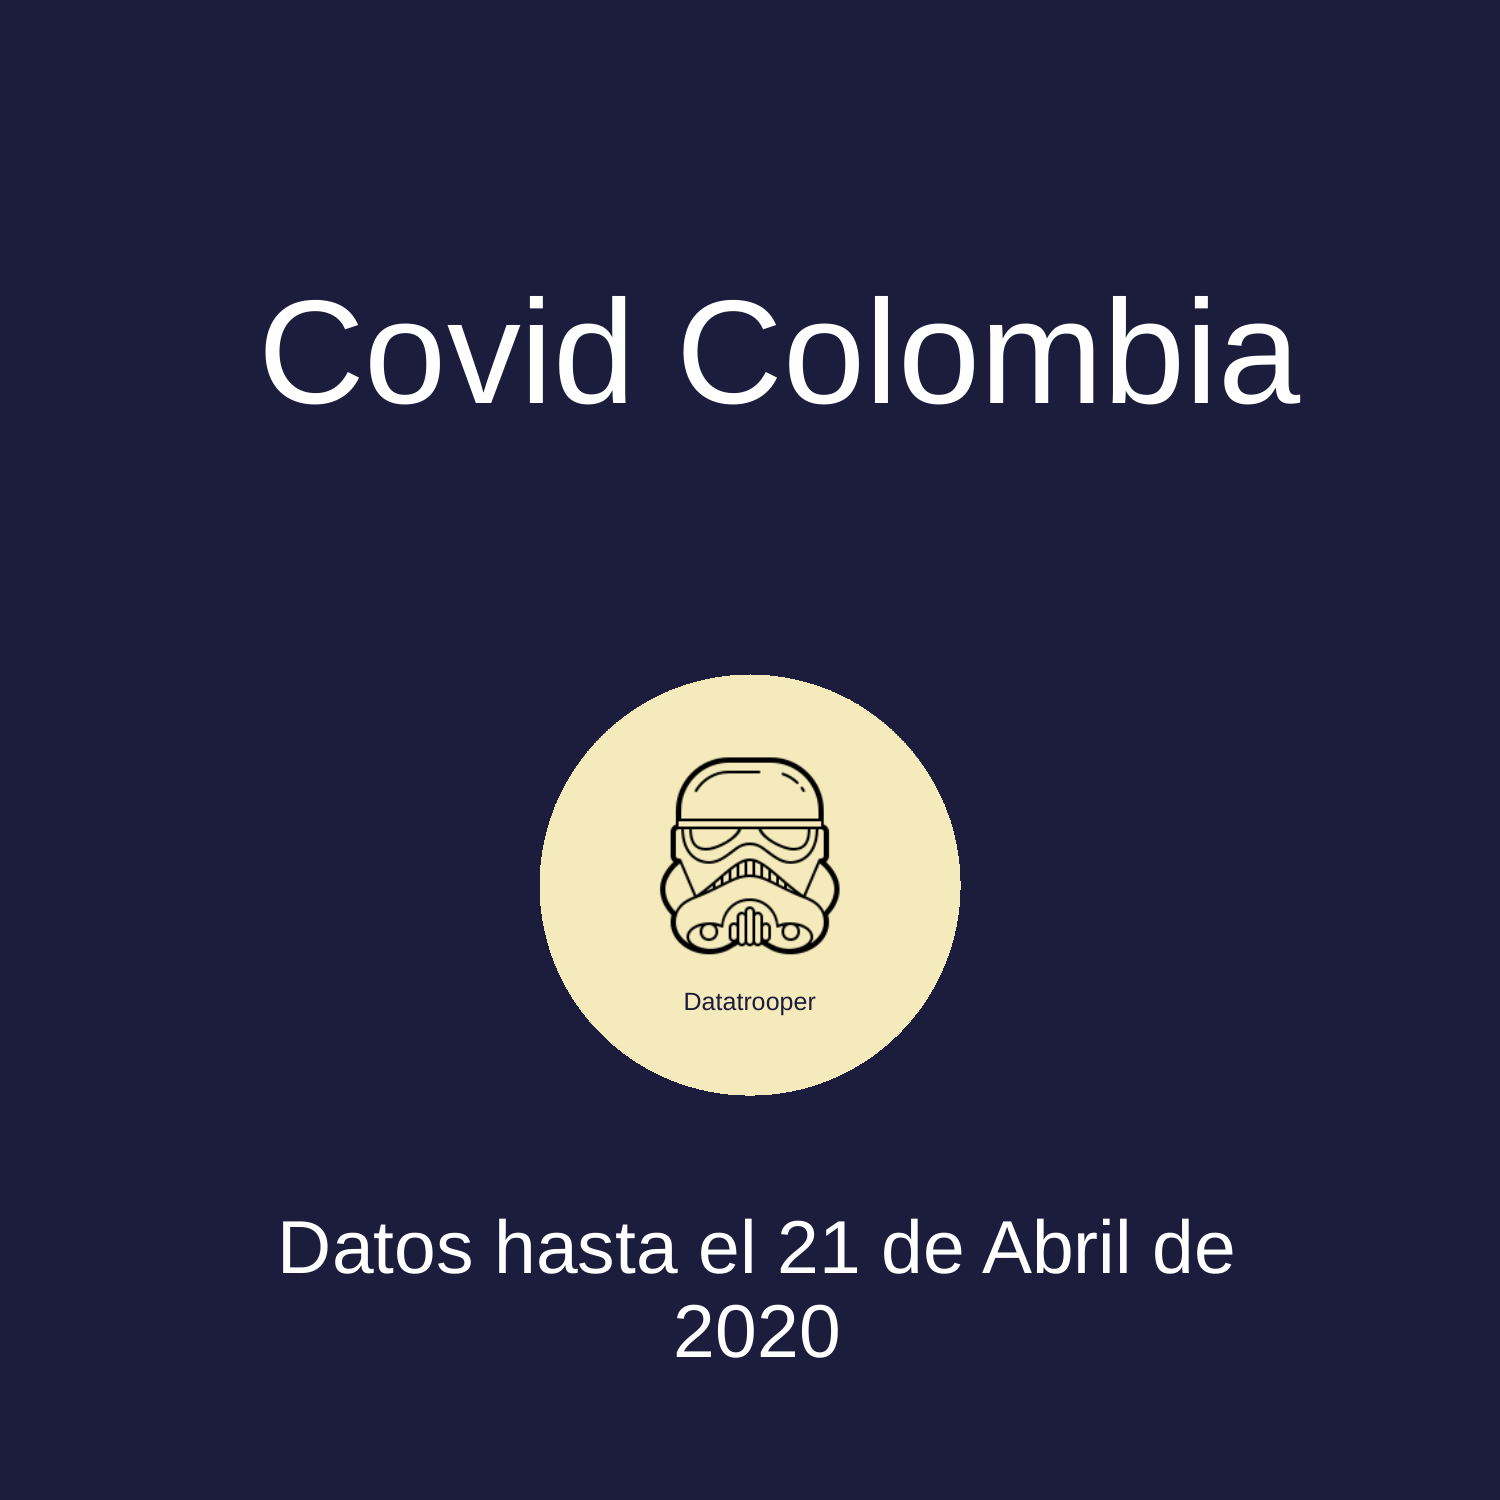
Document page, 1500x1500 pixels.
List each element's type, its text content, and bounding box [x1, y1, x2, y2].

text_box Datatrooper [618, 962, 882, 1042]
title Datos hasta el 21 de Abril de 2020 [240, 1192, 1275, 1388]
title Covid Colombia [105, 104, 1455, 601]
picture [618, 723, 882, 962]
text_box [540, 674, 961, 1096]
